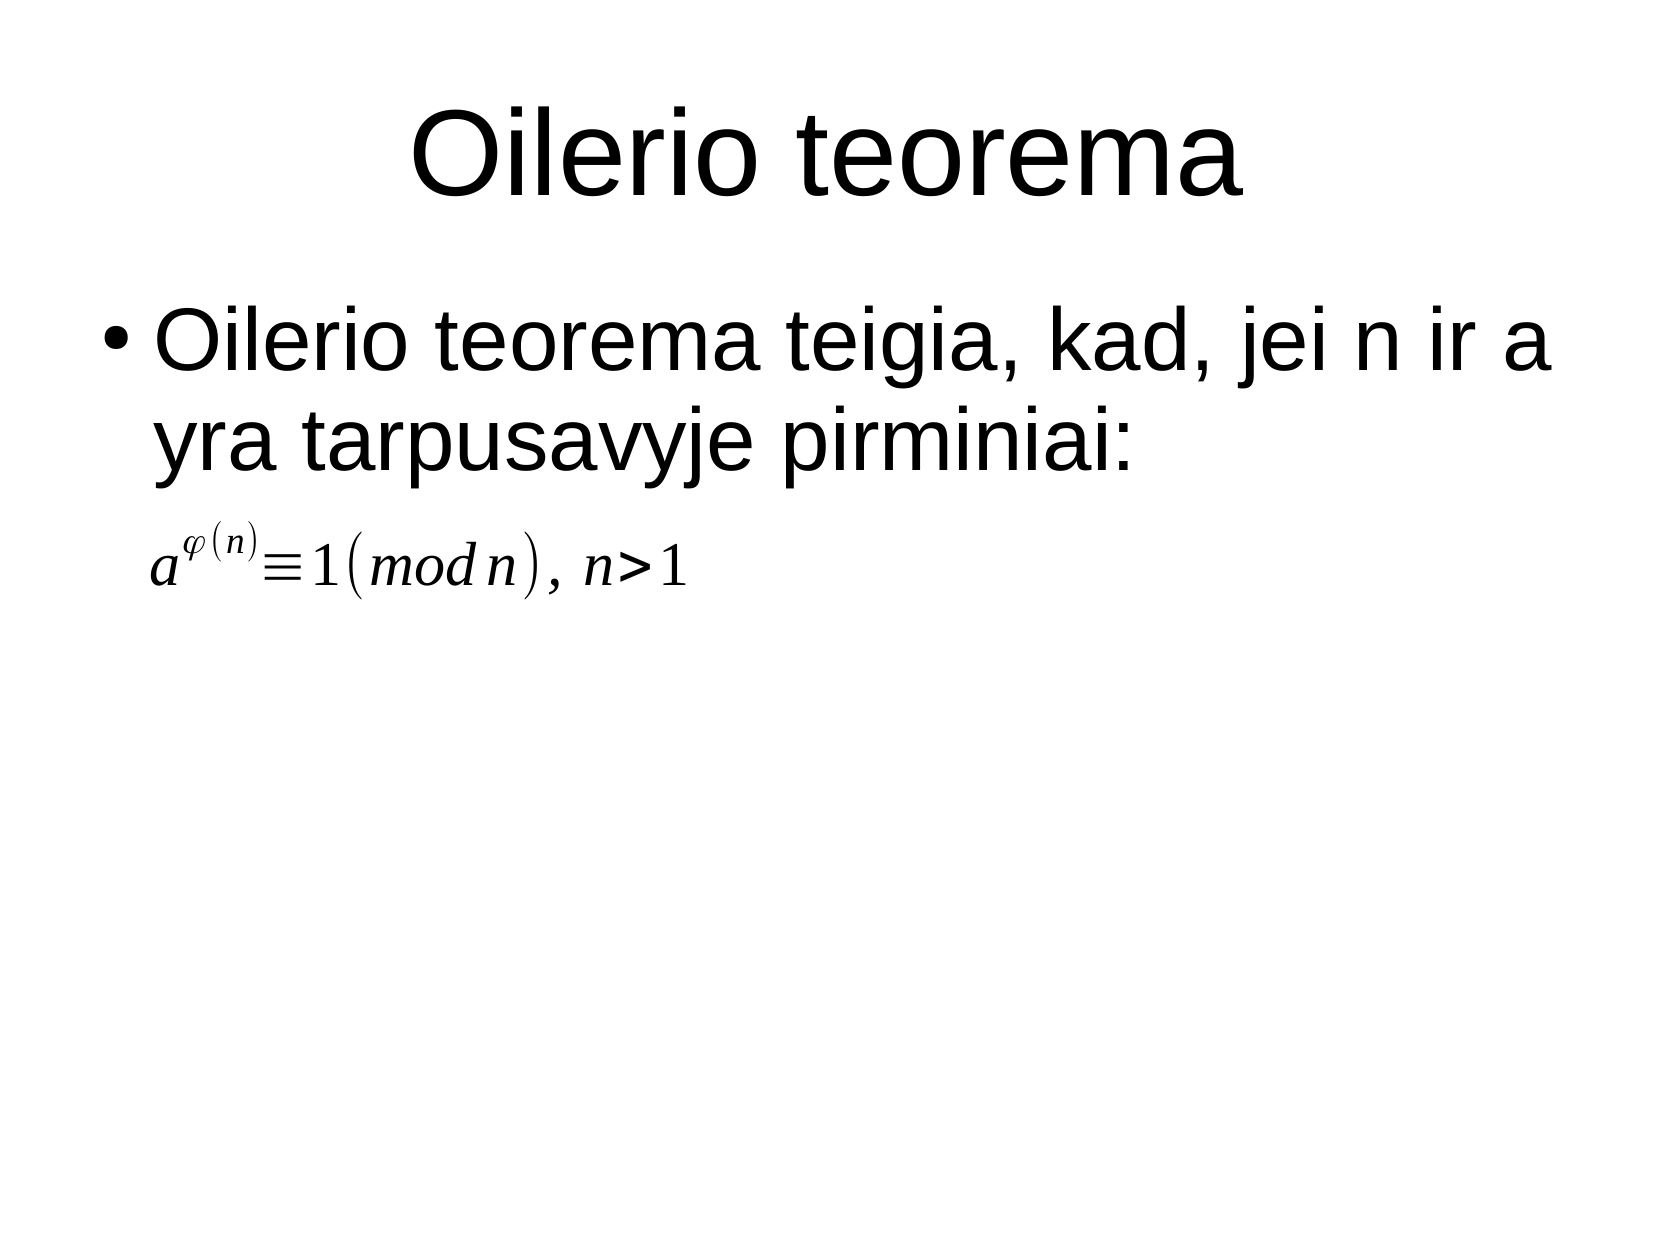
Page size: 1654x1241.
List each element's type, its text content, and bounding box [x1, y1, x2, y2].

chart [141, 519, 696, 603]
list Oilerio teorema teigia, kad, jei n ir a yra tarpusavyje pirminiai: [82, 290, 1571, 1010]
title Oilerio teorema [82, 49, 1571, 257]
